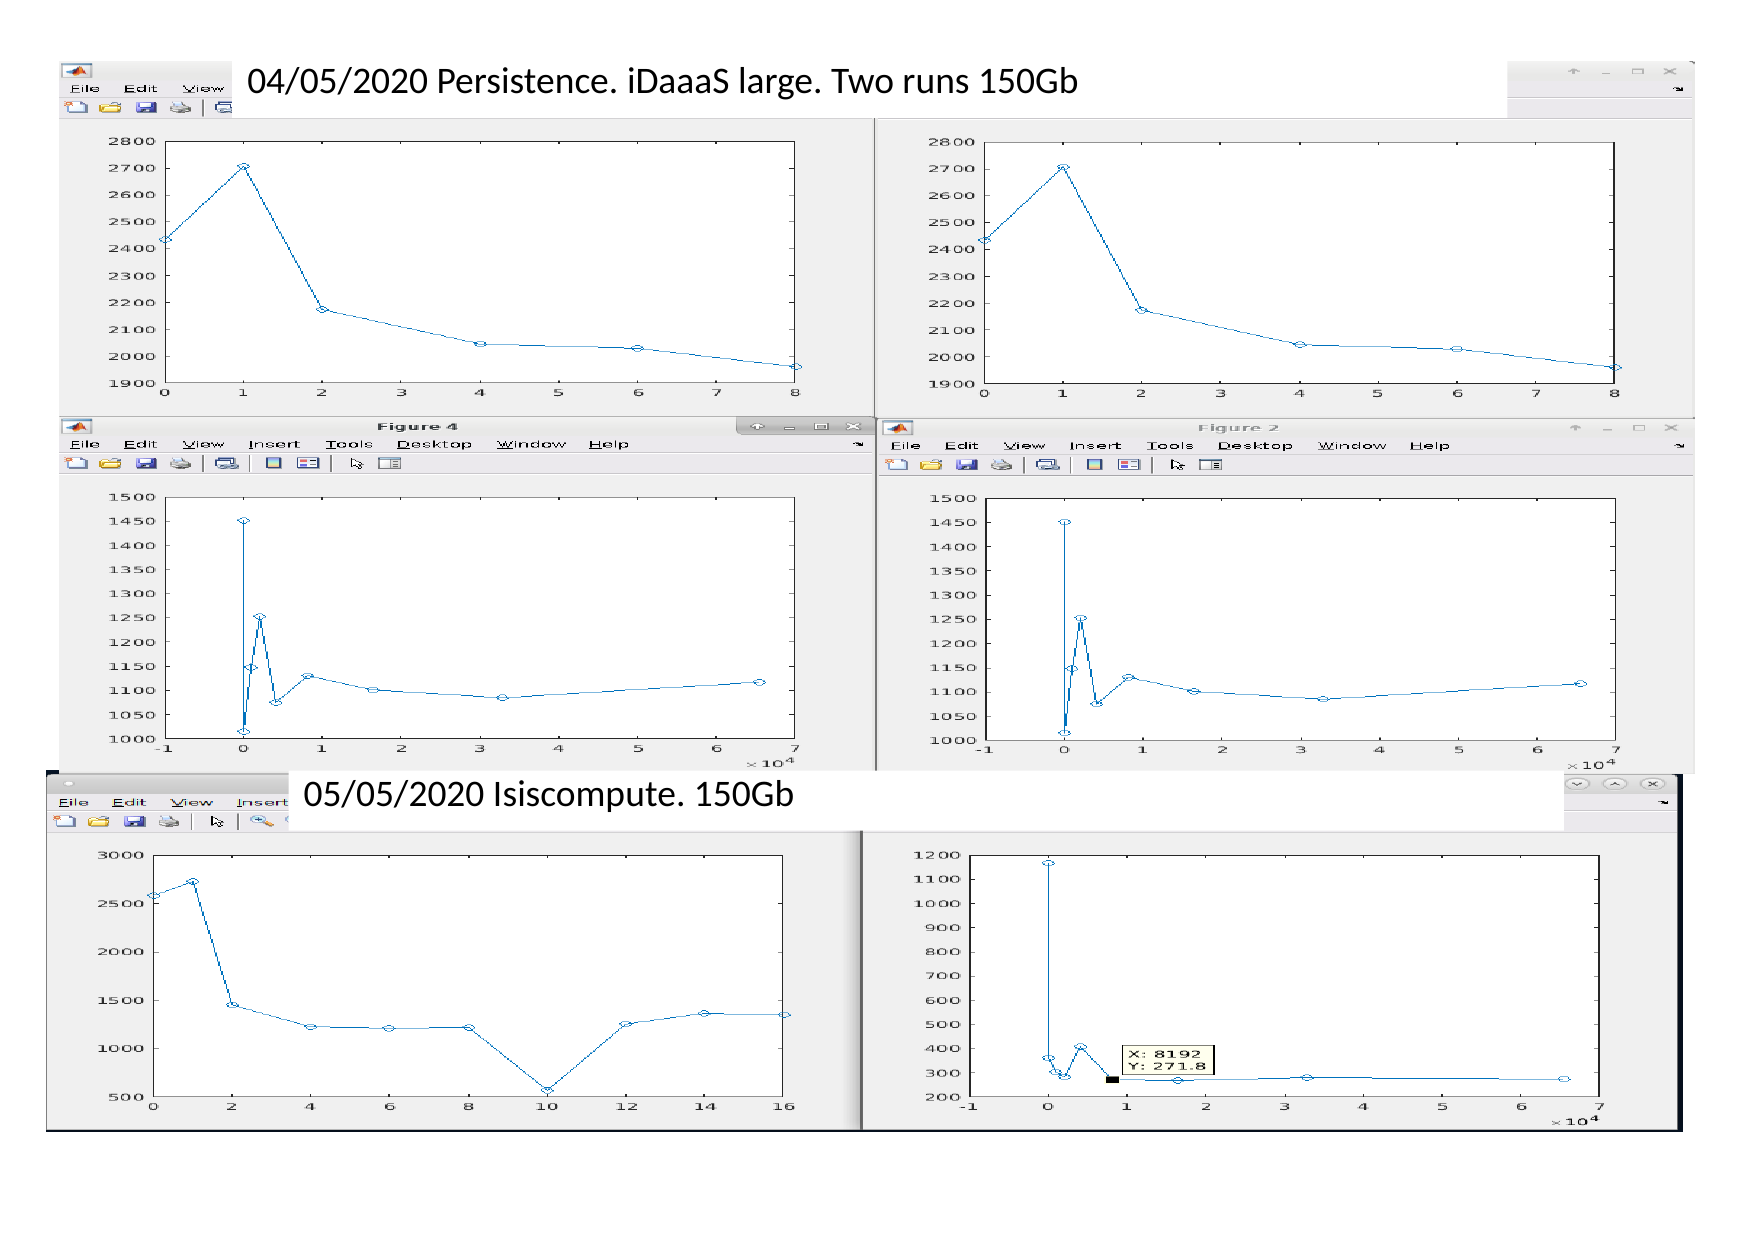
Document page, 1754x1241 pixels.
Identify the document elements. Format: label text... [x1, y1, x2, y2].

text_box 04/05/2020 Persistence. iDaaaS large. Two runs 150Gb [232, 57, 1508, 118]
text_box 05/05/2020 Isiscompute. 150Gb [288, 770, 1564, 831]
picture [46, 61, 1695, 1132]
